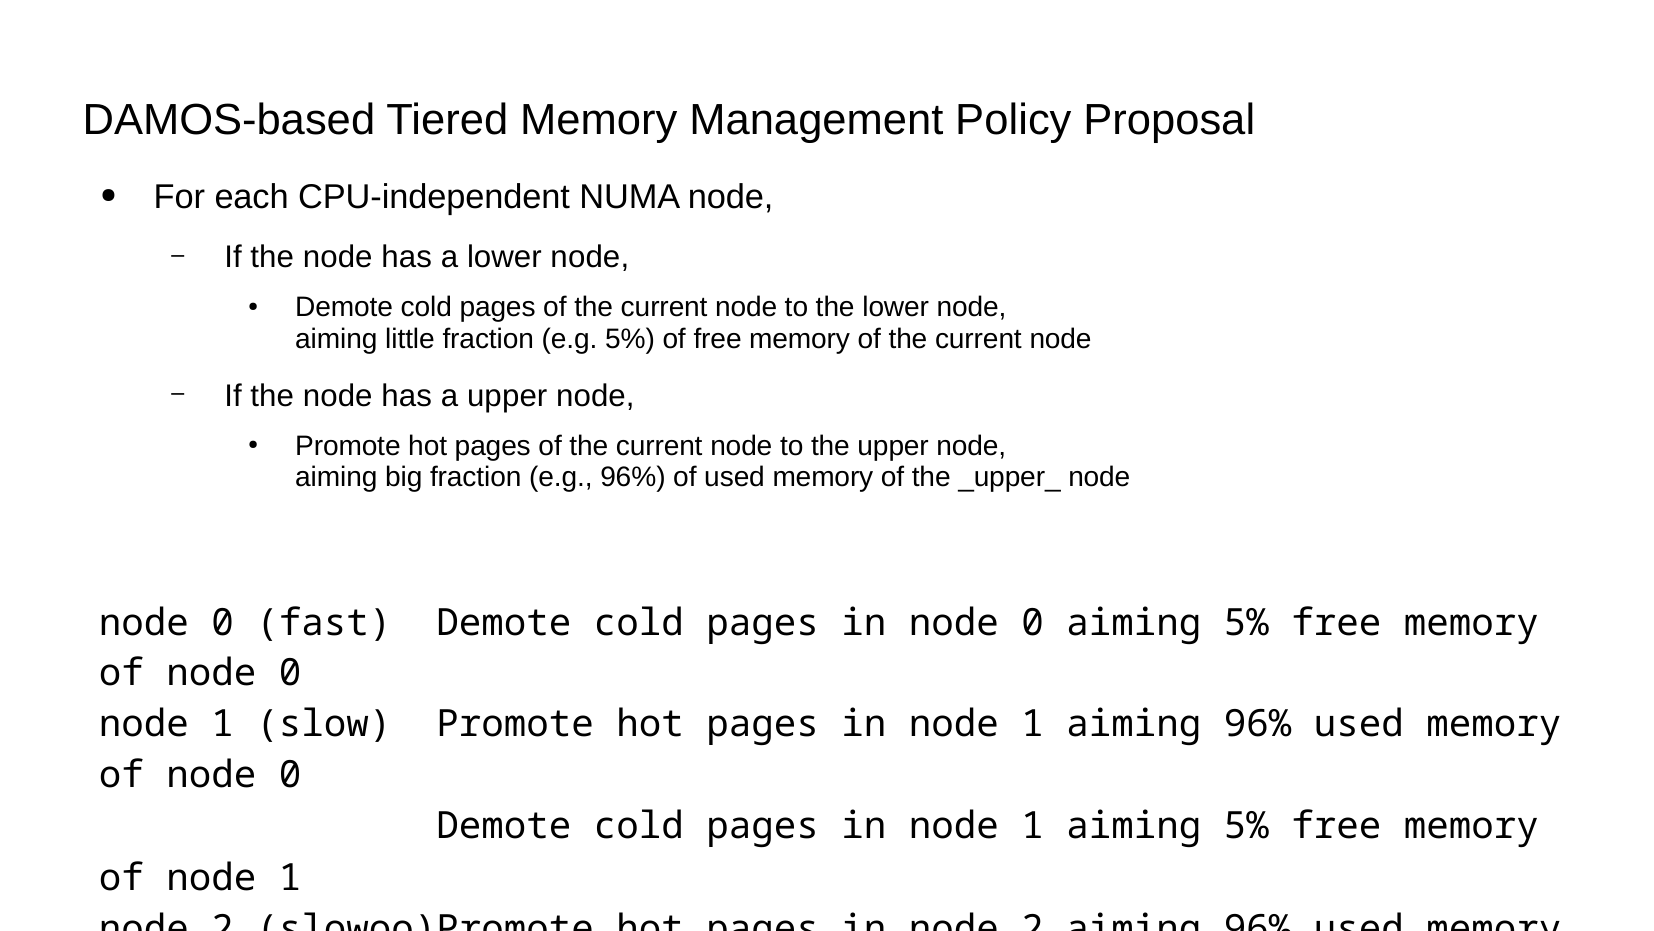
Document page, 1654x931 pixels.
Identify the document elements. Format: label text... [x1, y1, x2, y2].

list For each CPU-independent NUMA node, If the node has a lower node, Demote cold pages of the current node to the lower node, aiming little fraction (e.g. 5%) of free memory of the current node If the node has a upper node, Promote hot pages of the current node to the upper node, aiming big fraction (e.g., 96%) of used memory of the _upper_ node [82, 177, 1571, 833]
text_box node 0 (fast) Demote cold pages in node 0 aiming 5% free memory of node 0 node 1 (slow) Promote hot pages in node 1 aiming 96% used memory of node 0 Demote cold pages in node 1 aiming 5% free memory of node 1 node 2 (slowoo)Promote hot pages in node 2 aiming 96% used memory of node 1 [84, 587, 1585, 792]
title DAMOS-based Tiered Memory Management Policy Proposal [82, 81, 1571, 157]
